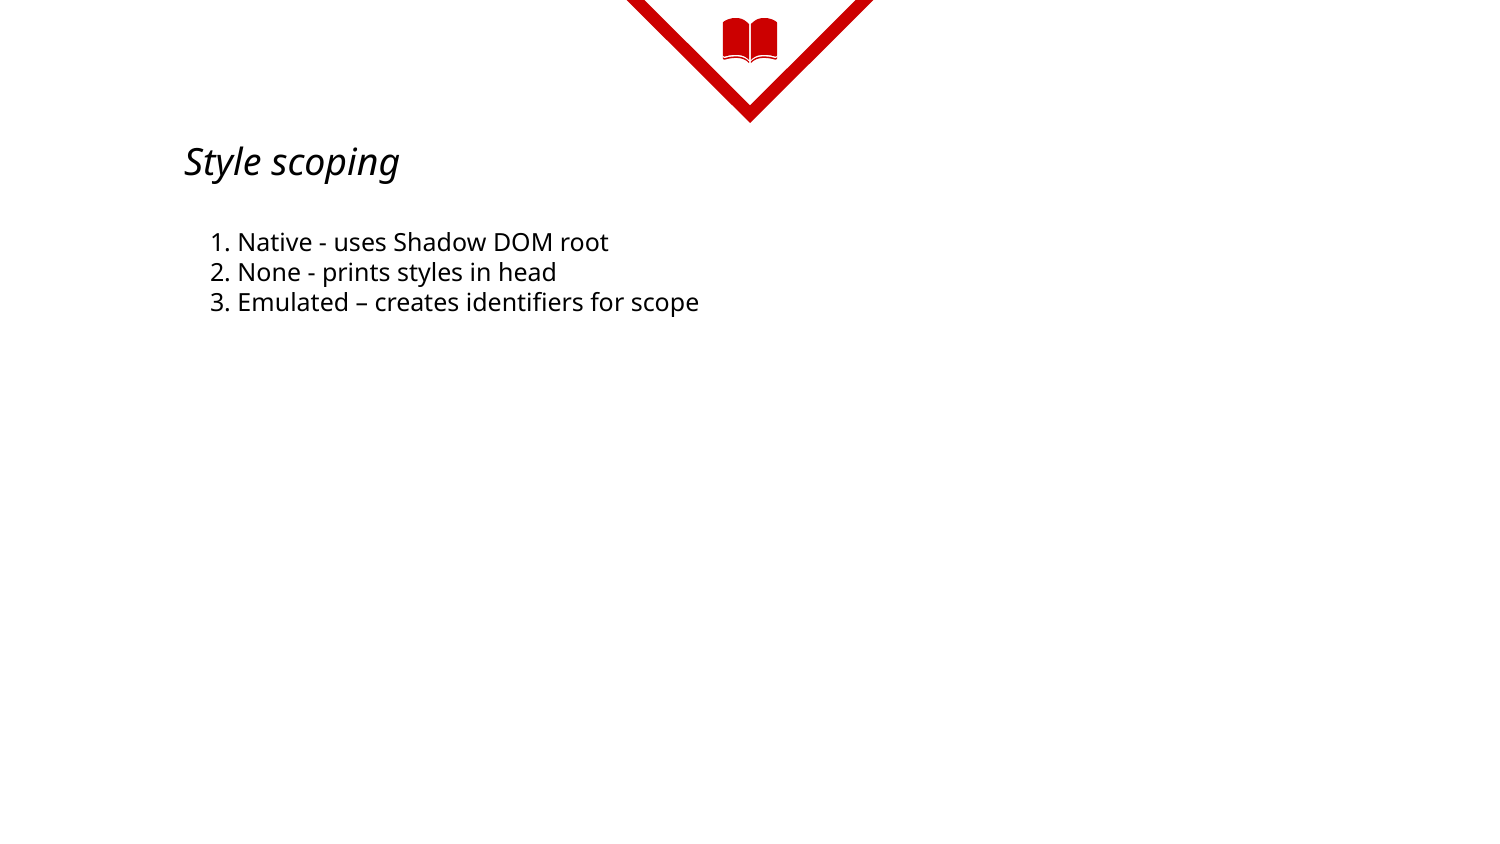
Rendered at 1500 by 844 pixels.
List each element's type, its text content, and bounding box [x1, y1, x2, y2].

title Style scoping [169, 123, 1331, 212]
text_box [722, 18, 778, 64]
list 1. Native - uses Shadow DOM root 2. None - prints styles in head 3. Emulated – creates identifiers for scope [195, 211, 1304, 348]
